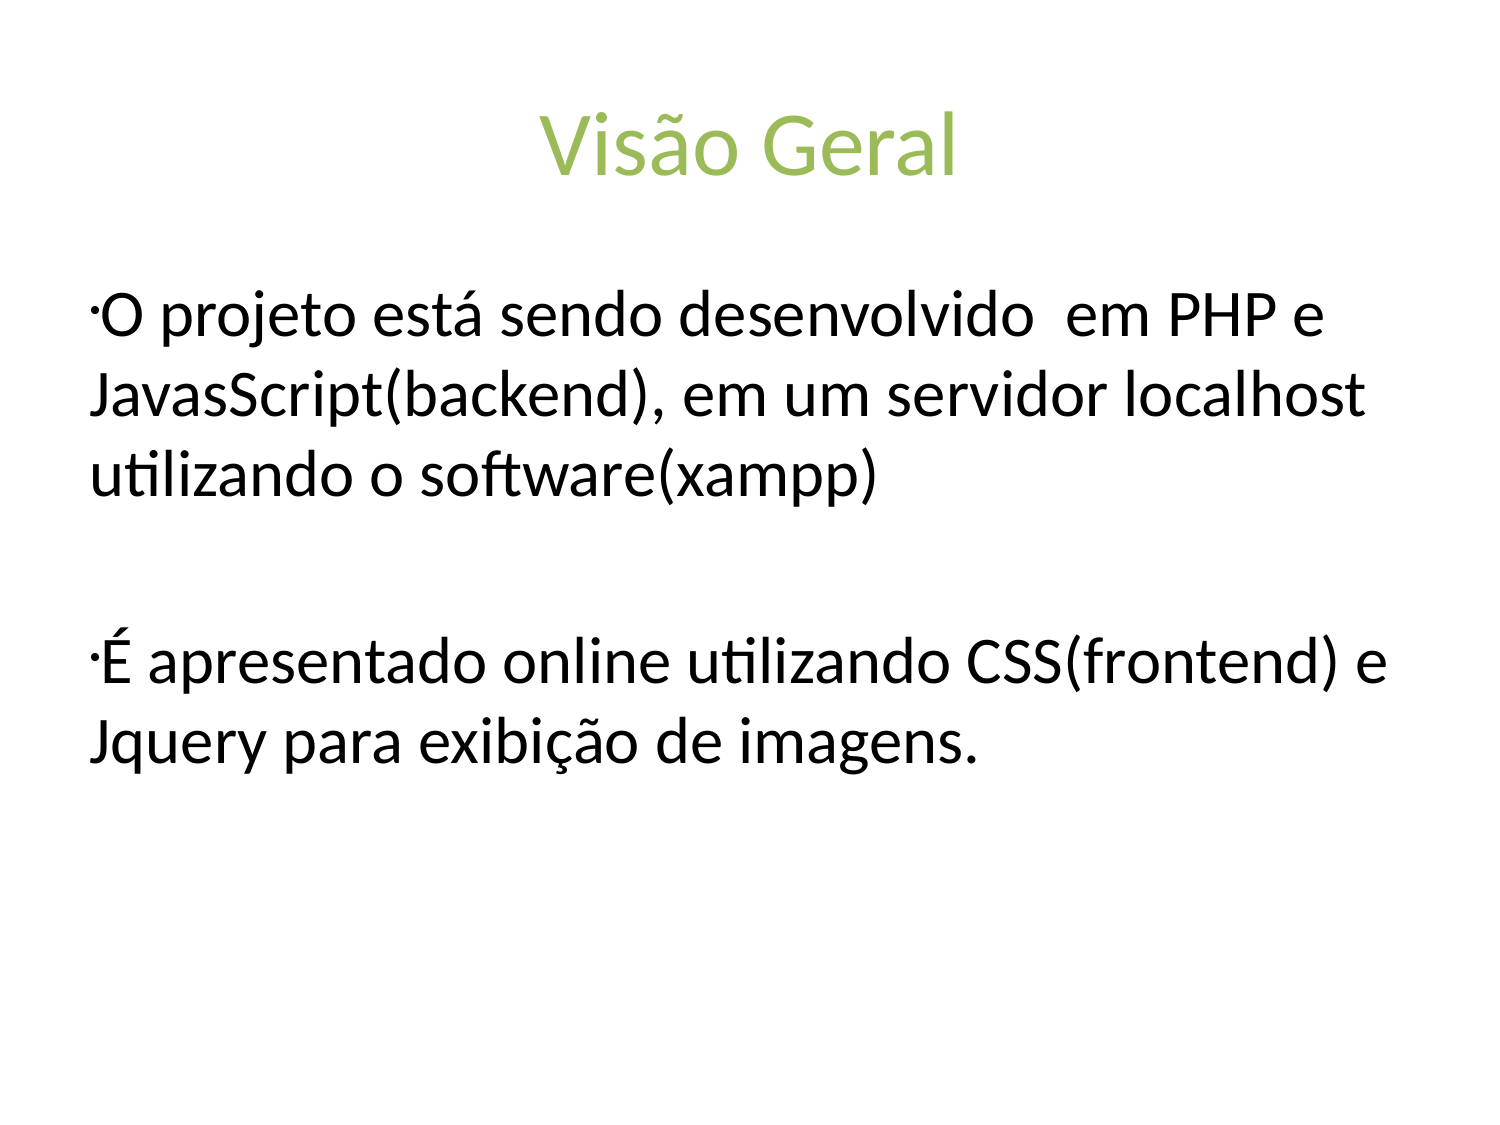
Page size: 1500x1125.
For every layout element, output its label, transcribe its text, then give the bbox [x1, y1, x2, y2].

list O projeto está sendo desenvolvido em PHP e JavasScript(backend), em um servidor localhost utilizando o software(xampp) É apresentado online utilizando CSS(frontend) e Jquery para exibição de imagens. [75, 262, 1425, 1005]
title Visão Geral [75, 45, 1425, 233]
